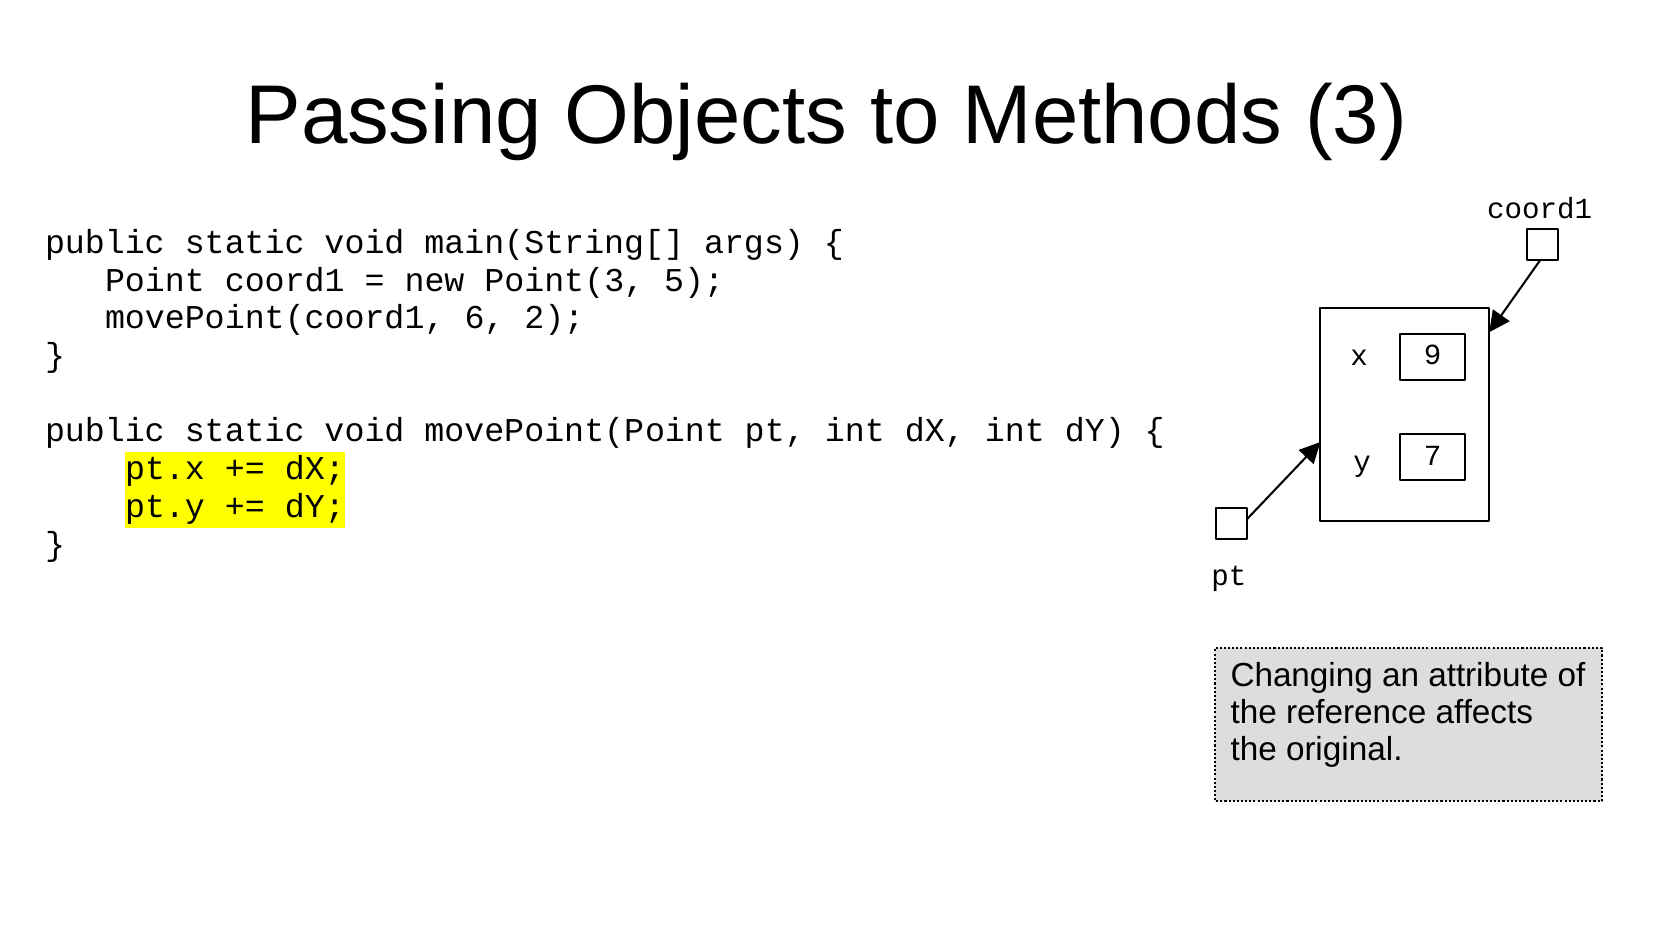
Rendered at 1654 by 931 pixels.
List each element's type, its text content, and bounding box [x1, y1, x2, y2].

text_box coord1 [1472, 186, 1608, 235]
text_box pt [1196, 553, 1263, 602]
text_box public static void main(String[] args) { Point coord1 = new Point(3, 5); movePoint(coord1, 6, 2); } public static void movePoint(Point pt, int dX, int dY) { pt.x += dX; pt.y += dY; } [30, 218, 1180, 686]
text_box [1526, 235, 1558, 261]
text_box [1320, 308, 1490, 521]
text_box y [1338, 440, 1388, 489]
text_box Changing an attribute of the reference affects the original. [1214, 648, 1602, 801]
title Passing Objects to Methods (3) [82, 37, 1571, 193]
text_box x [1335, 333, 1384, 382]
text_box 9 [1400, 333, 1466, 381]
text_box 7 [1400, 433, 1466, 481]
text_box [1215, 508, 1247, 540]
